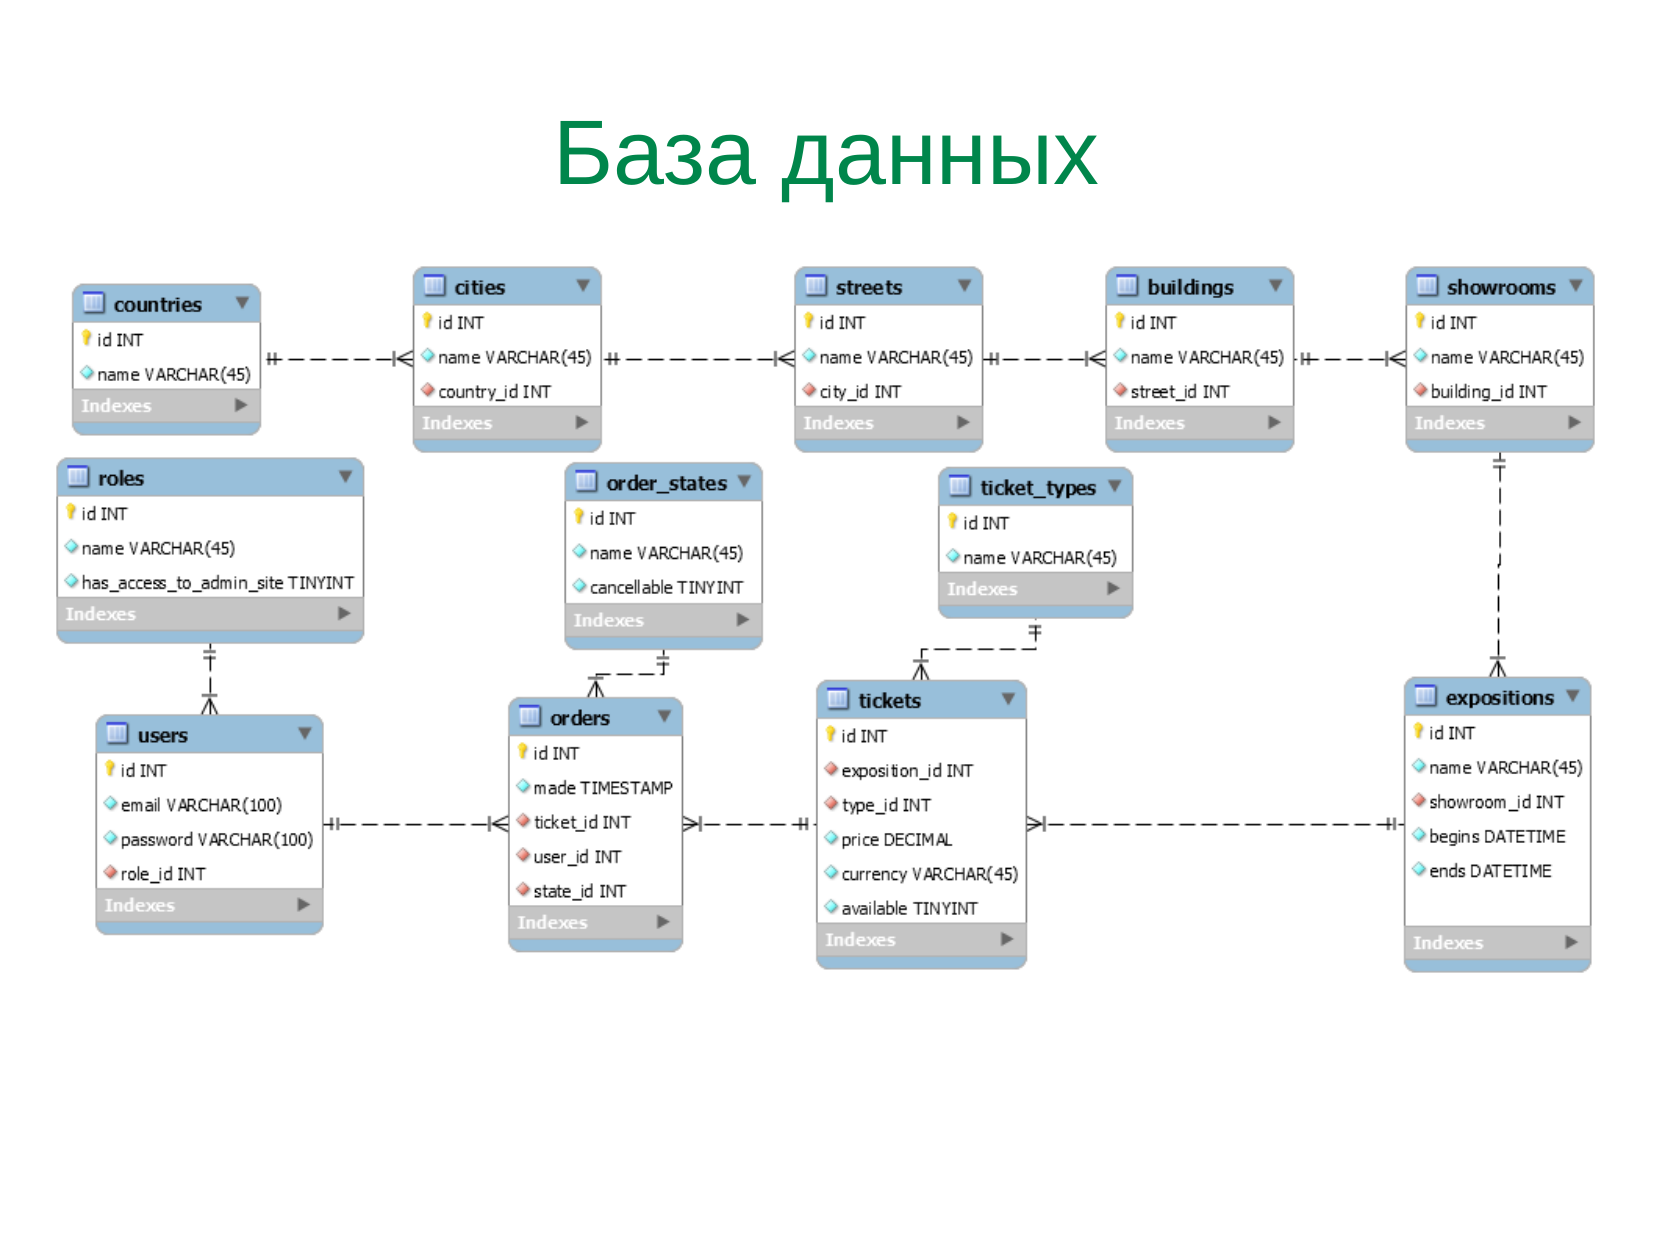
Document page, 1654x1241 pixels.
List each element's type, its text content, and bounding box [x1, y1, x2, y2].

picture [41, 251, 1609, 987]
title База данных [82, 49, 1571, 251]
